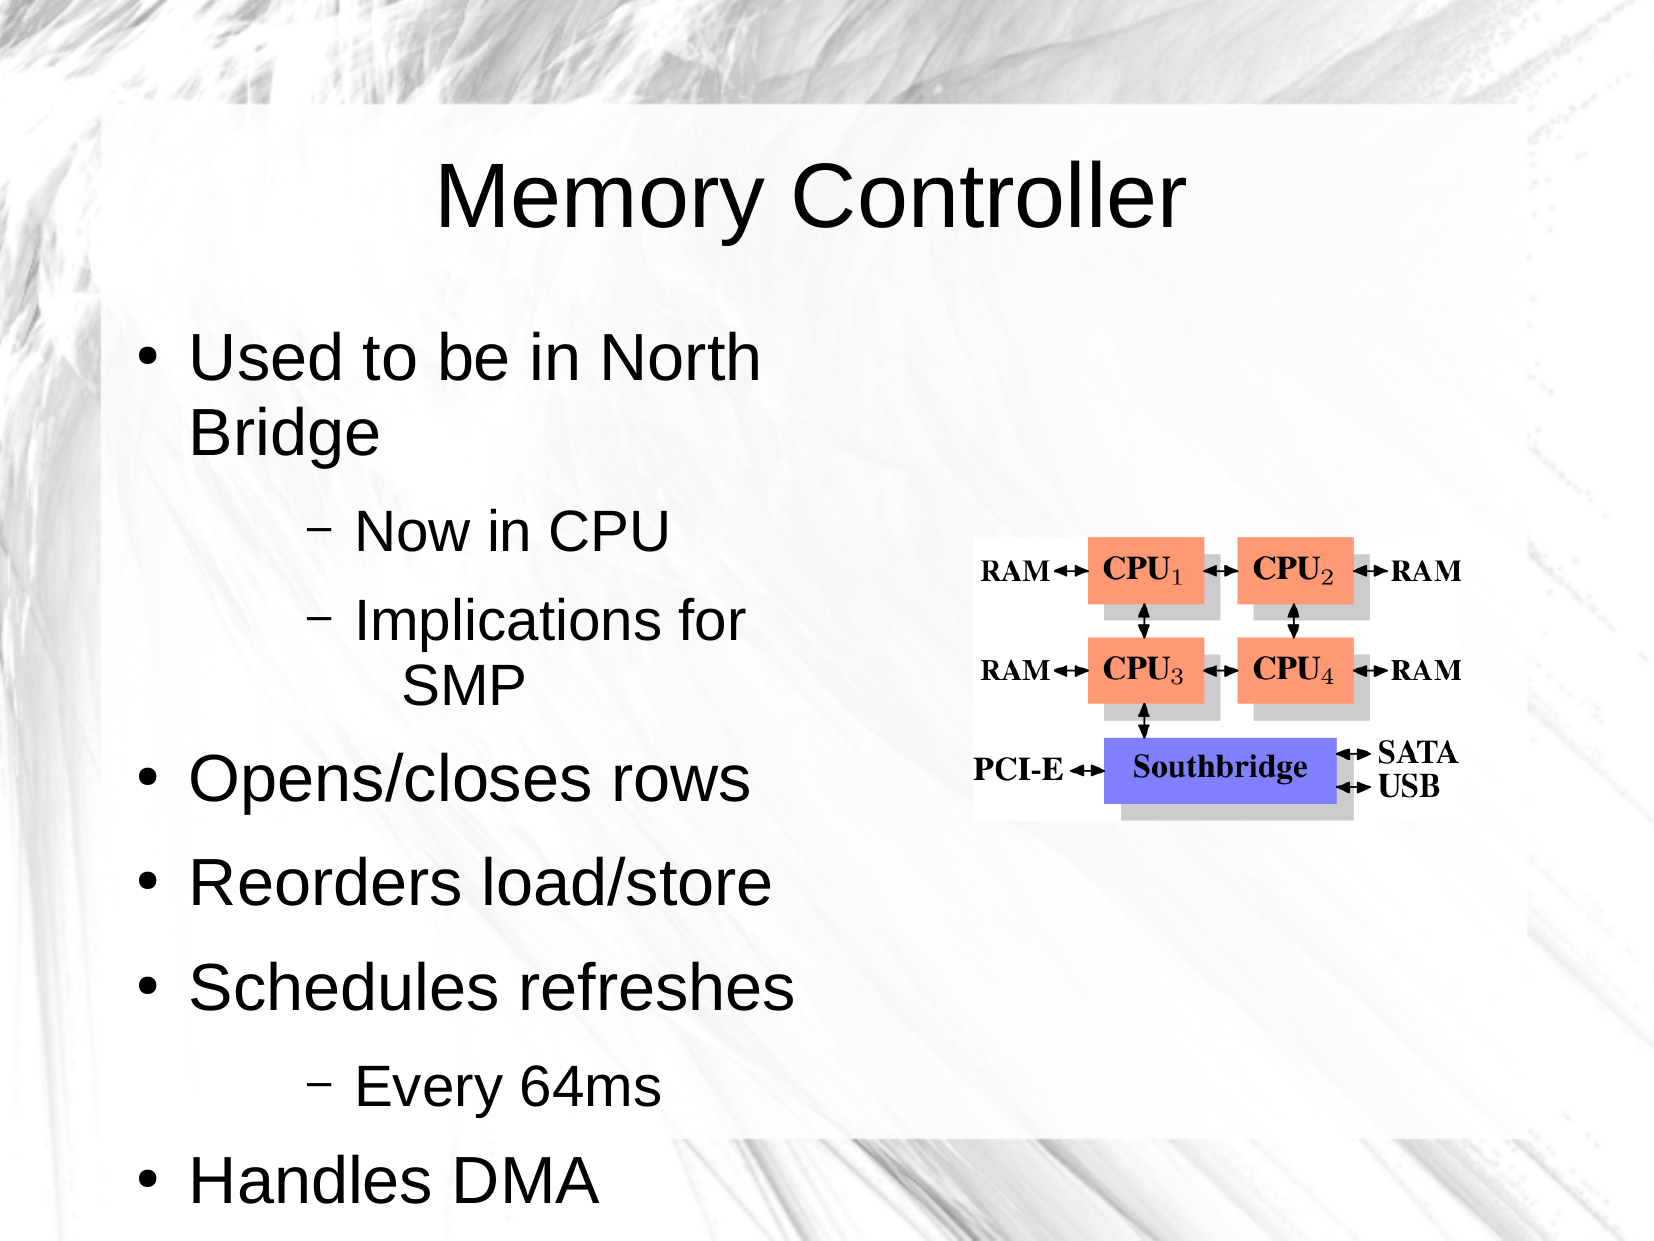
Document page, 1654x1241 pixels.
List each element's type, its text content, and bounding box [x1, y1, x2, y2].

title Memory Controller [118, 112, 1506, 281]
list Used to be in North Bridge Now in CPU Implications for SMP Opens/closes rows Reorders load/store Schedules refreshes Every 64ms Handles DMA [118, 319, 827, 1241]
picture [0, 0, 1654, 1241]
